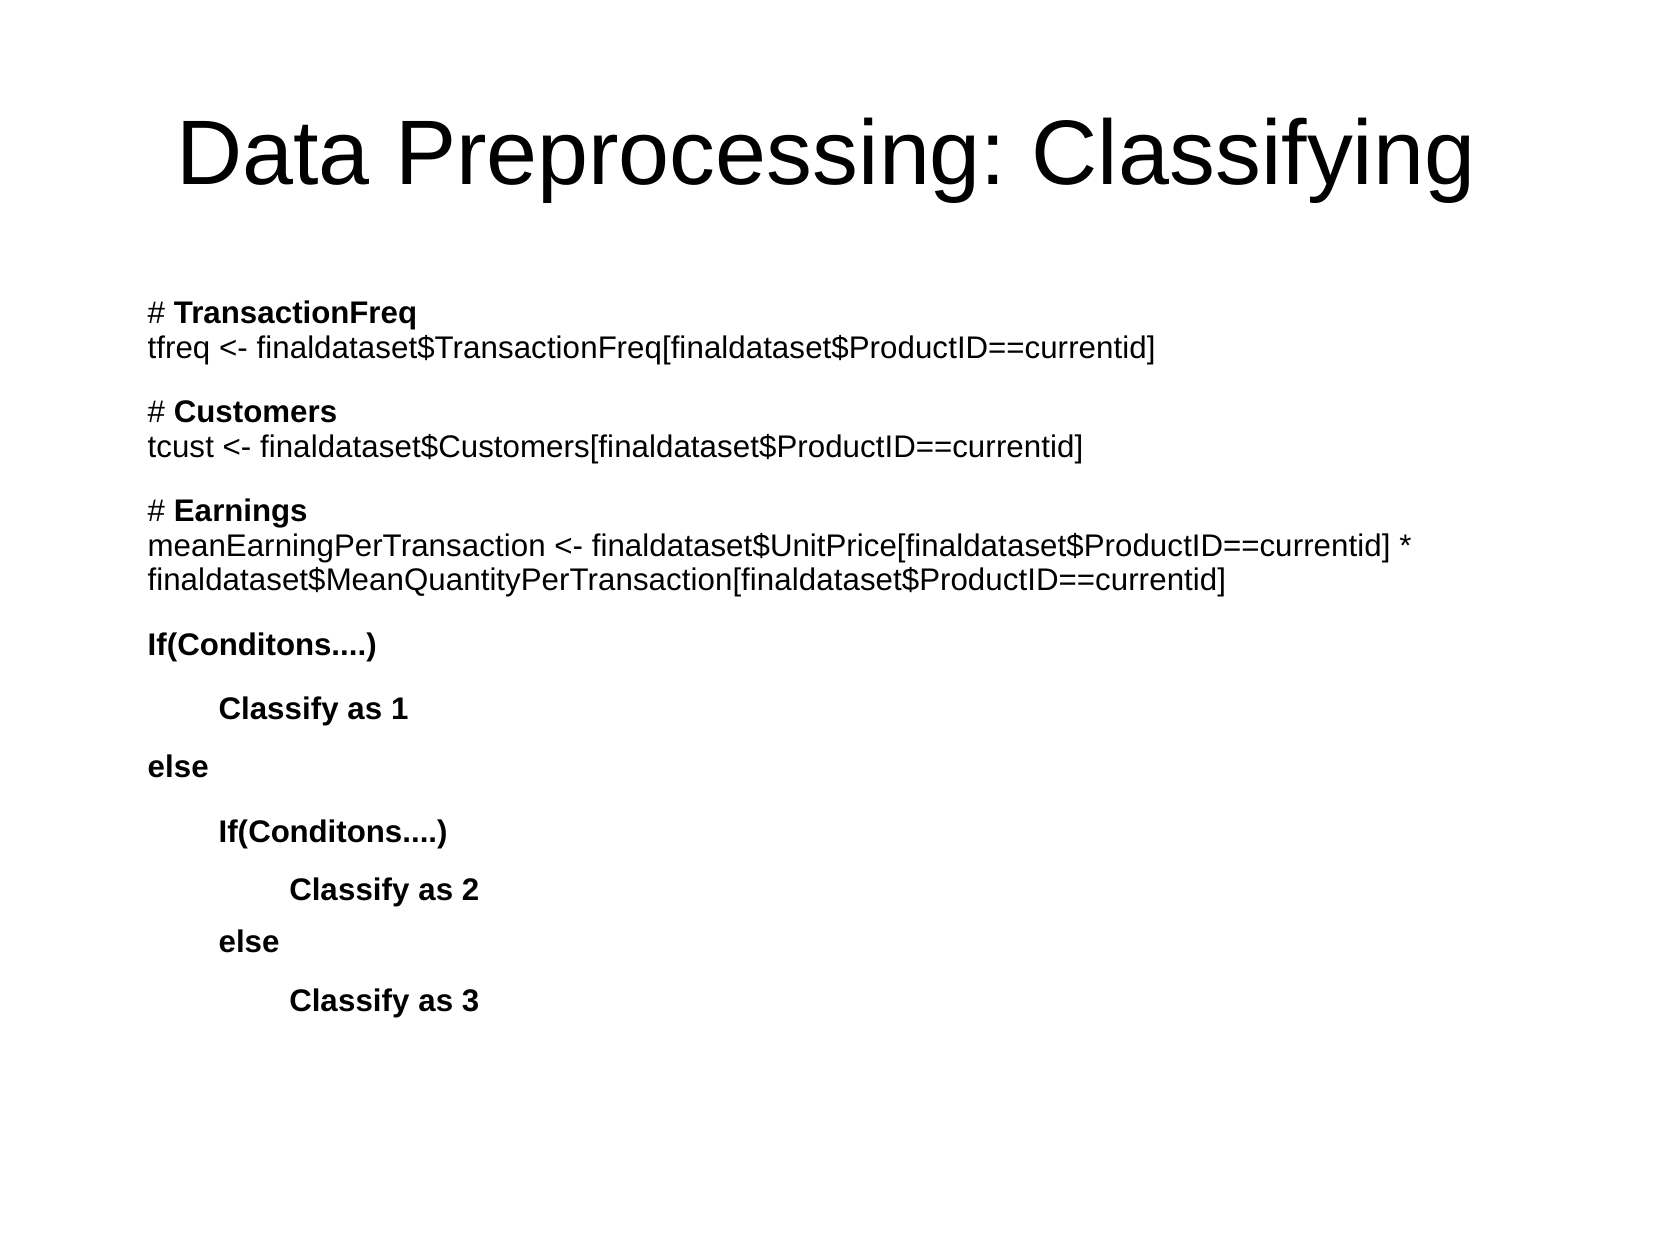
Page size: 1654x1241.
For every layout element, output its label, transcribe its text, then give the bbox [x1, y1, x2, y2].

title Data Preprocessing: Classifying [82, 49, 1571, 257]
list # TransactionFreq tfreq <- finaldataset$TransactionFreq[finaldataset$ProductID==currentid] # Customers tcust <- finaldataset$Customers[finaldataset$ProductID==currentid] # Earnings meanEarningPerTransaction <- finaldataset$UnitPrice[finaldataset$ProductID==currentid] * finaldataset$MeanQuantityPerTransaction[finaldataset$ProductID==currentid] If(Conditons....) Classify as 1 else If(Conditons....) Classify as 2 else Classify as 3 [76, 295, 1565, 1114]
